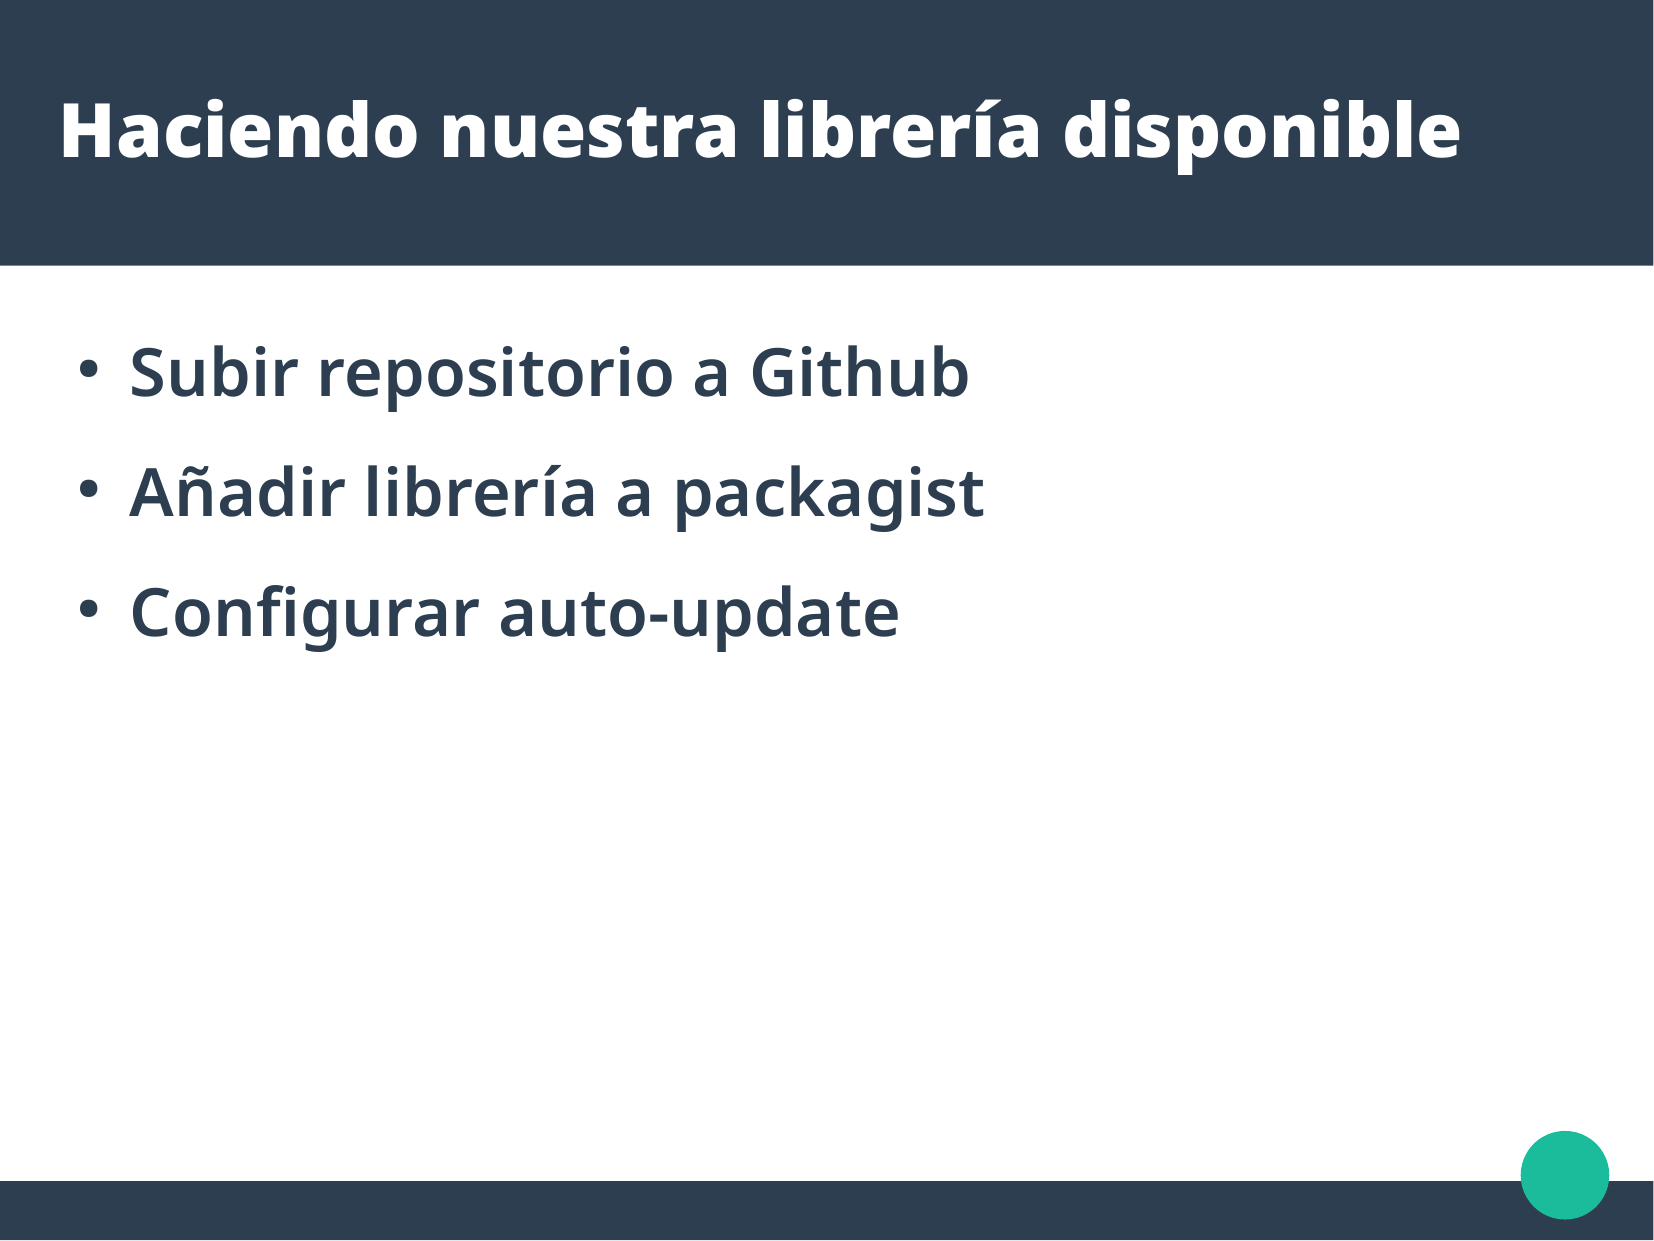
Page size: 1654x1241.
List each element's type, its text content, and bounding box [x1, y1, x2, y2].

title Haciendo nuestra librería disponible [59, 49, 1595, 207]
list Subir repositorio a Github Añadir librería a packagist Configurar auto-update [59, 324, 1595, 1152]
